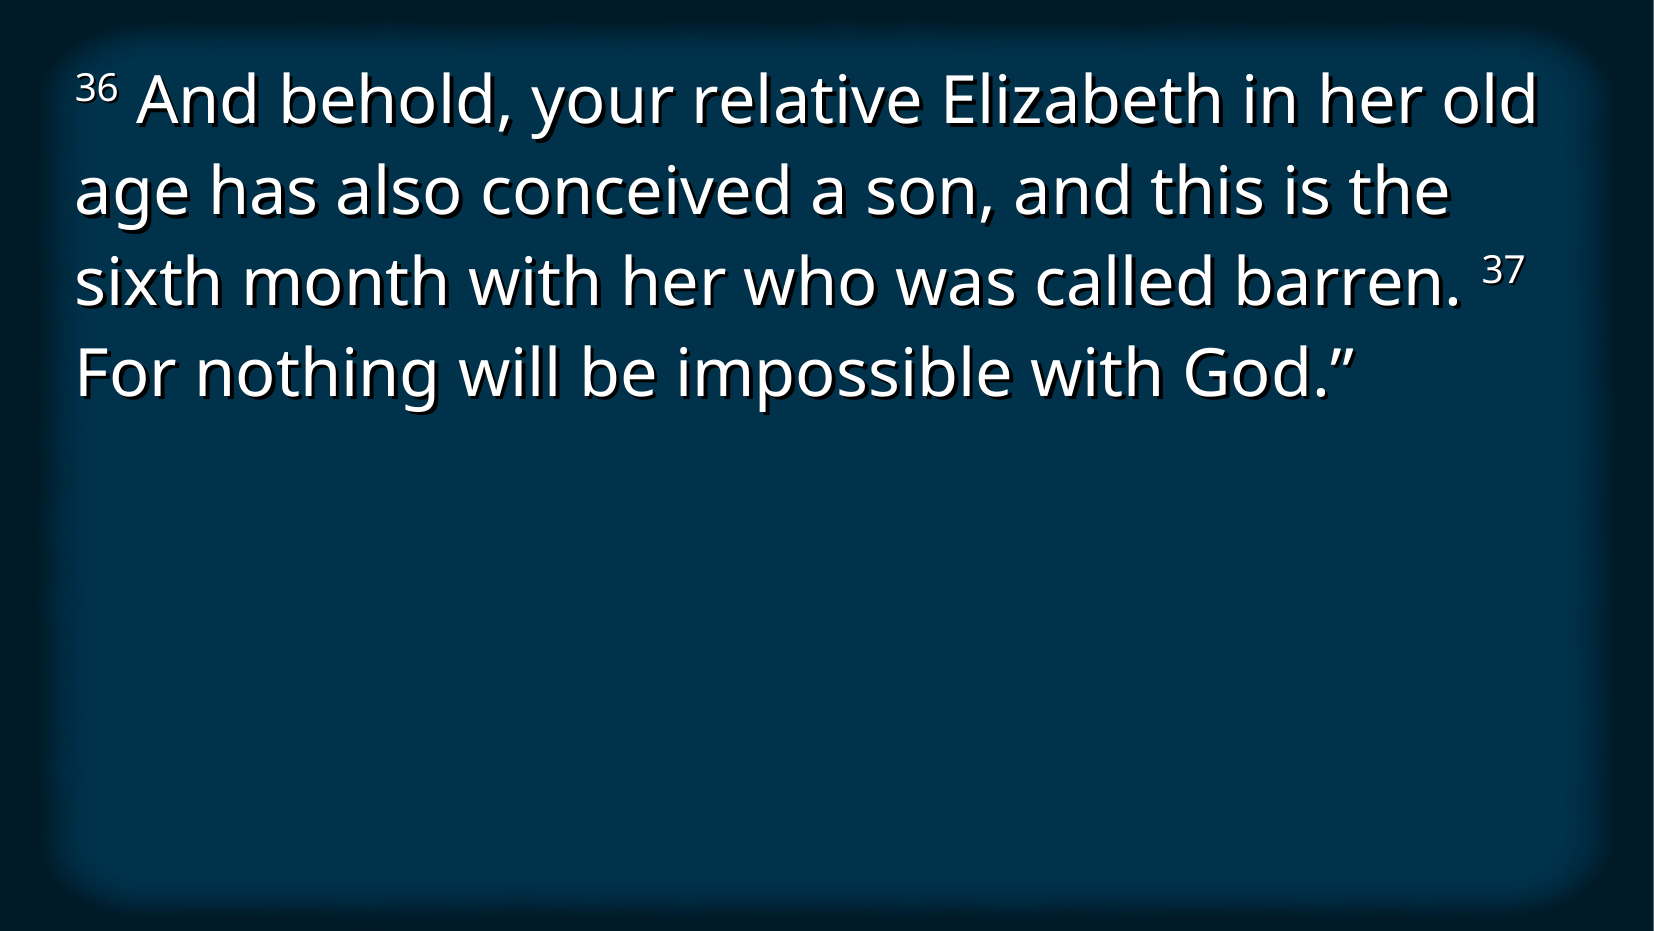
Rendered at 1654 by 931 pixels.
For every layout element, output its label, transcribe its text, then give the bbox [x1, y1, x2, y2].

picture [0, 0, 1654, 931]
text_box 36 And behold, your relative Elizabeth in her old age has also conceived a son, and this is the sixth month with her who was called barren. 37 For nothing will be impossible with God.” [60, 45, 1591, 415]
